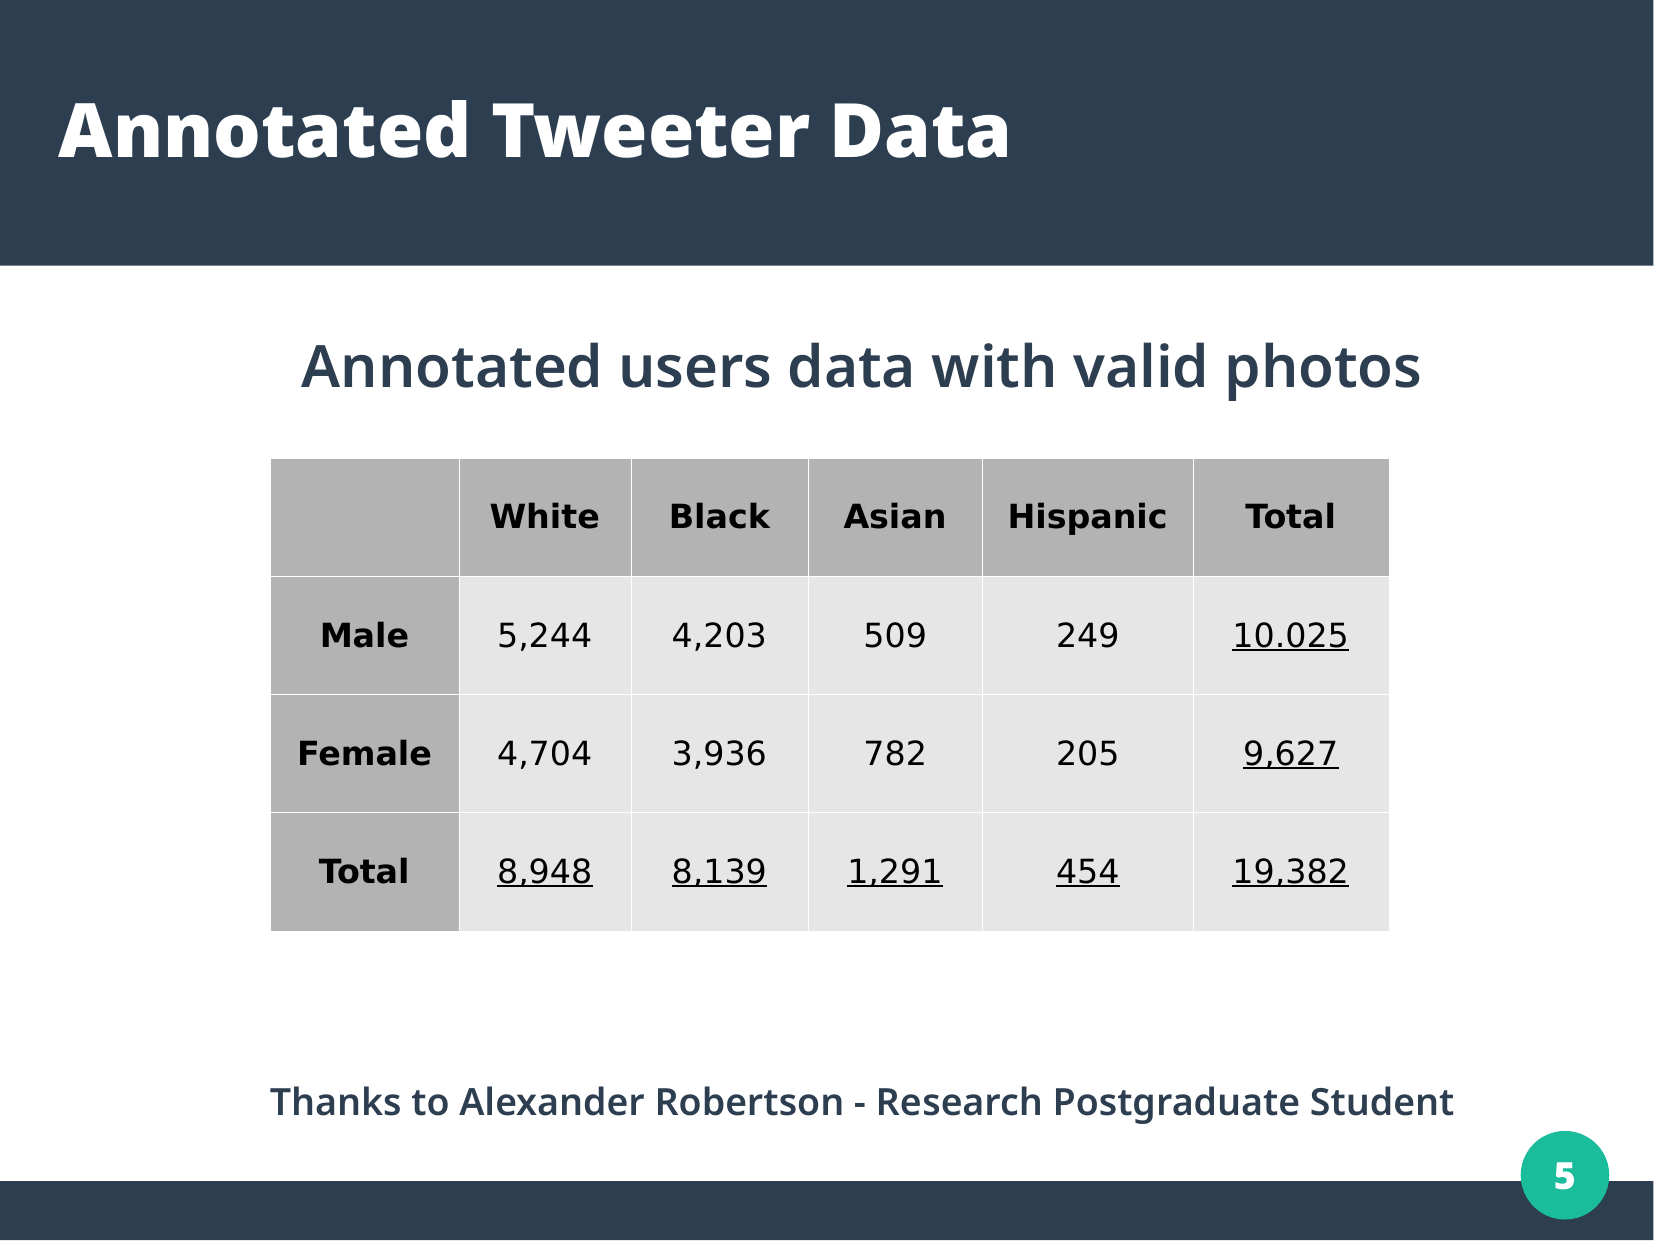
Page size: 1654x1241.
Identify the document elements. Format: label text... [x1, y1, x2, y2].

table_header Hispanic [983, 459, 1193, 576]
table_cell 249 [983, 577, 1193, 694]
table_cell 8,948 [460, 813, 631, 931]
title Annotated Tweeter Data [59, 49, 1595, 207]
table_cell 205 [983, 695, 1193, 812]
table_cell 3,936 [632, 695, 808, 812]
table_cell 1,291 [809, 813, 982, 931]
table_cell 9,627 [1194, 695, 1389, 812]
table_cell Female [271, 695, 459, 812]
table_header Asian [809, 459, 982, 576]
table_header Black [632, 459, 808, 576]
table_cell 509 [809, 577, 982, 694]
table_cell 10.025 [1194, 577, 1389, 694]
table_cell 8,139 [632, 813, 808, 931]
table_cell Male [271, 577, 459, 694]
table_header White [460, 459, 631, 576]
table_cell 4,704 [460, 695, 631, 812]
table_cell Total [271, 813, 459, 931]
table_header Total [1194, 459, 1389, 576]
table_cell 782 [809, 695, 982, 812]
table_header [271, 459, 459, 576]
table_cell 454 [983, 813, 1193, 931]
list Annotated users data with valid photos Thanks to Alexander Robertson - Research Postgraduate Student [59, 324, 1595, 1152]
table_cell 4,203 [632, 577, 808, 694]
table_cell 5,244 [460, 577, 631, 694]
table_cell 19,382 [1194, 813, 1389, 931]
